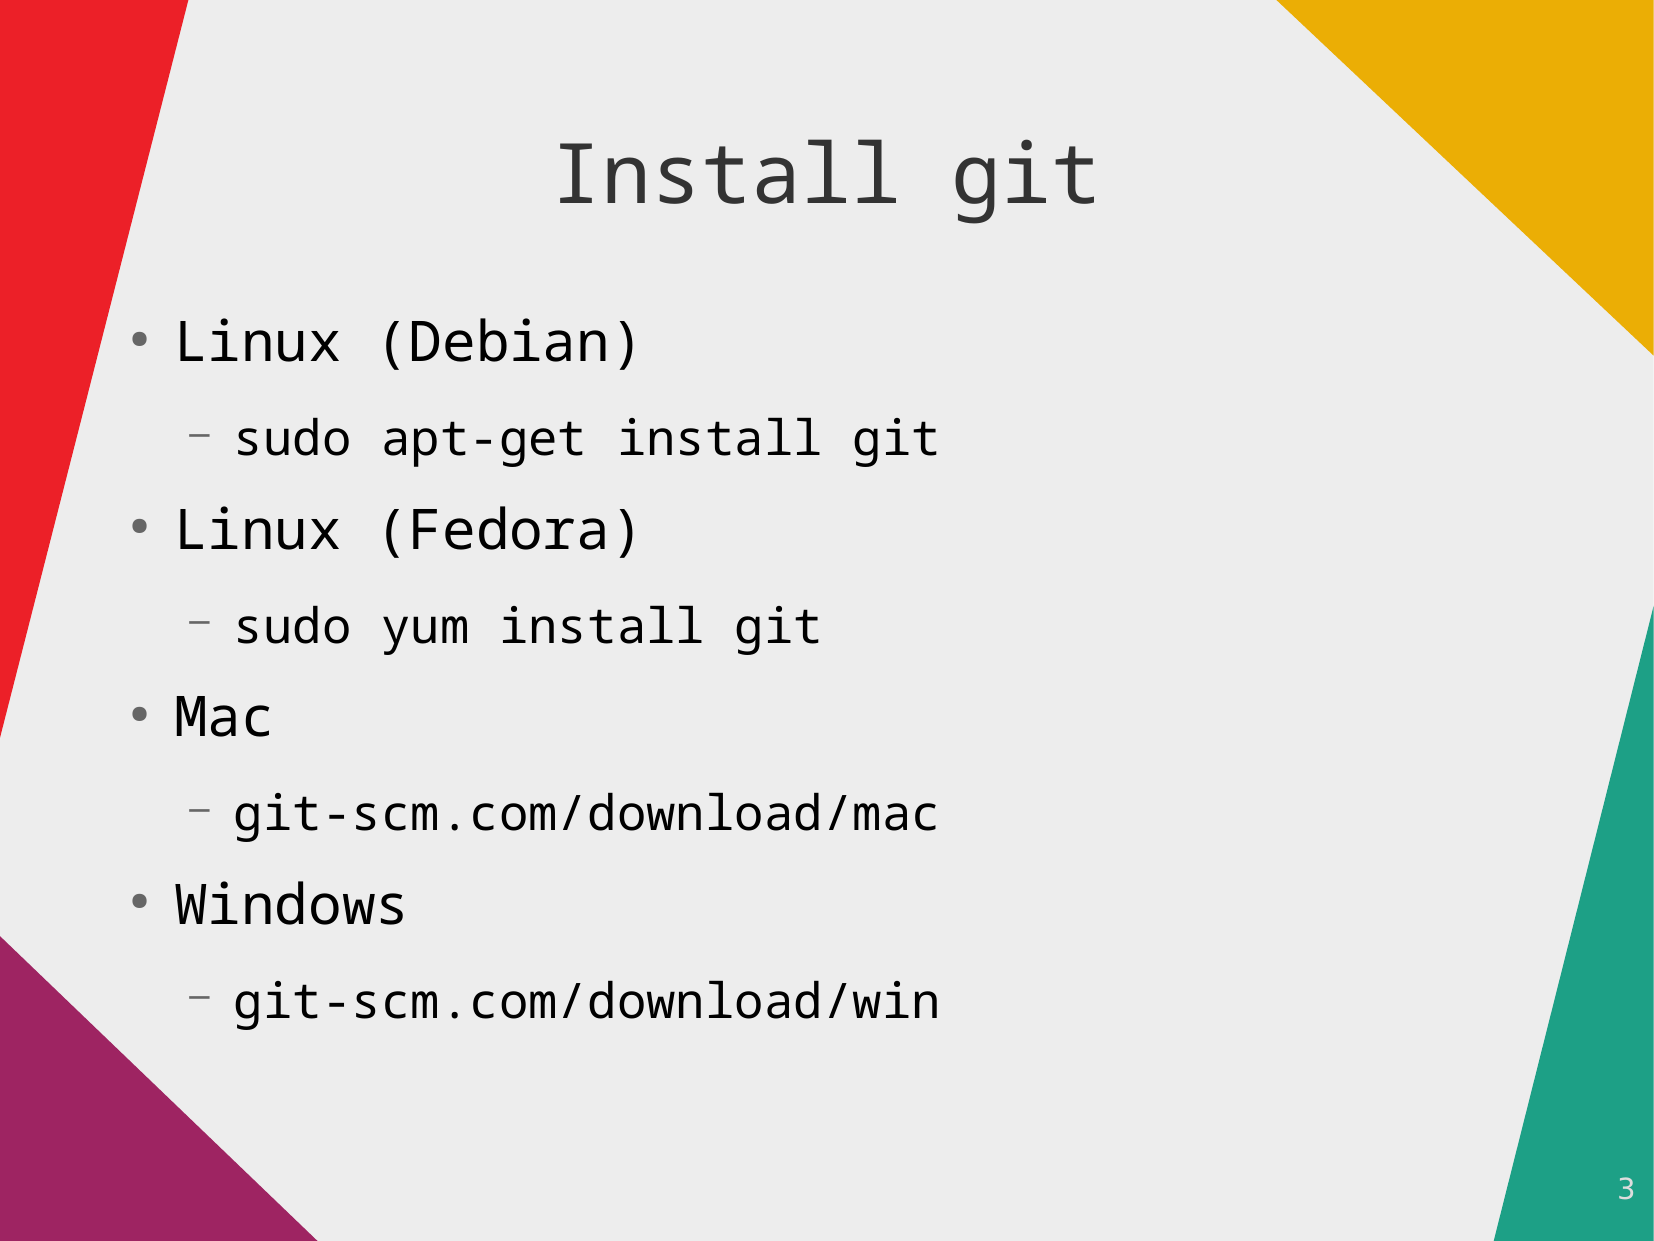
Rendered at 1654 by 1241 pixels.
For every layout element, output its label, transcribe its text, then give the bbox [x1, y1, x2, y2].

title Install git [114, 73, 1539, 271]
list Linux (Debian) sudo apt-get install git Linux (Fedora) sudo yum install git Mac git-scm.com/download/mac Windows git-scm.com/download/win [114, 302, 1539, 1033]
